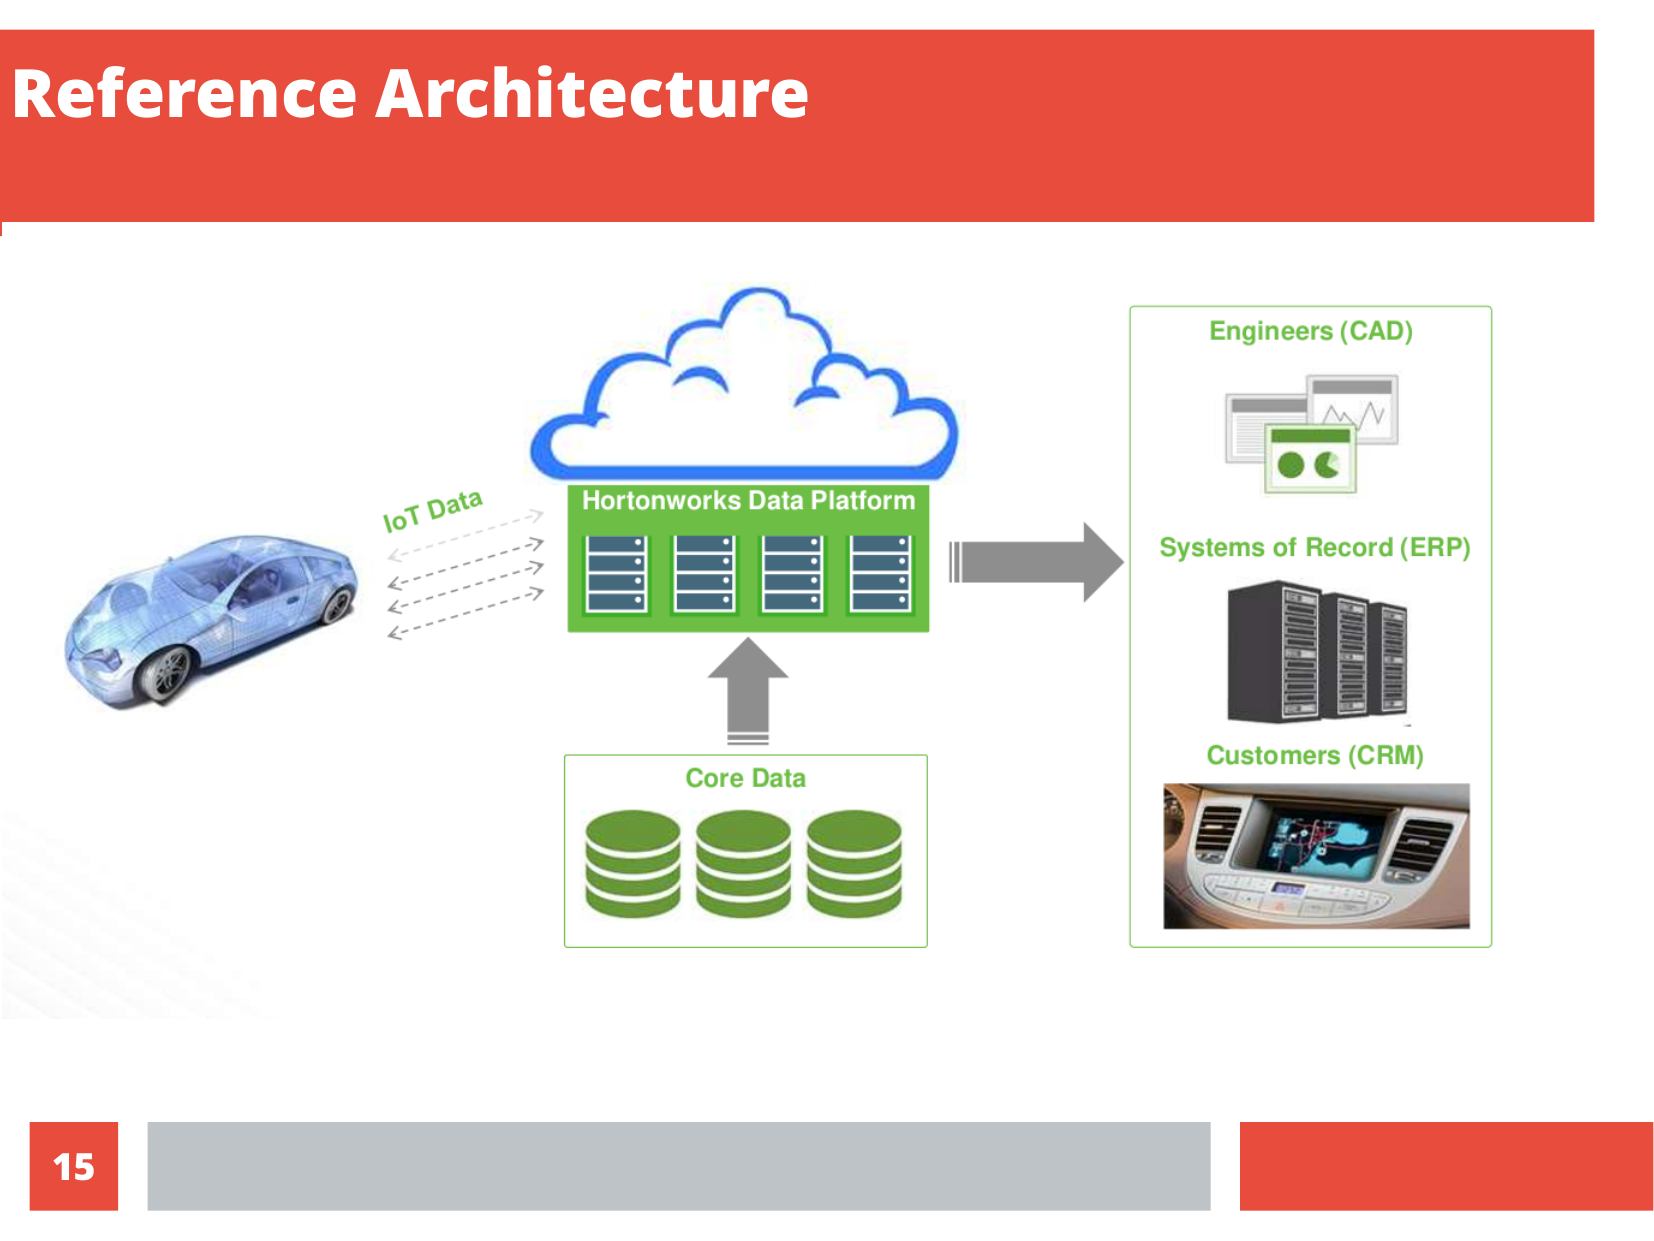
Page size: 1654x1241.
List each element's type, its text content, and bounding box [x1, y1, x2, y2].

title Reference Architecture [10, 46, 1582, 130]
picture [2, 222, 1654, 1019]
